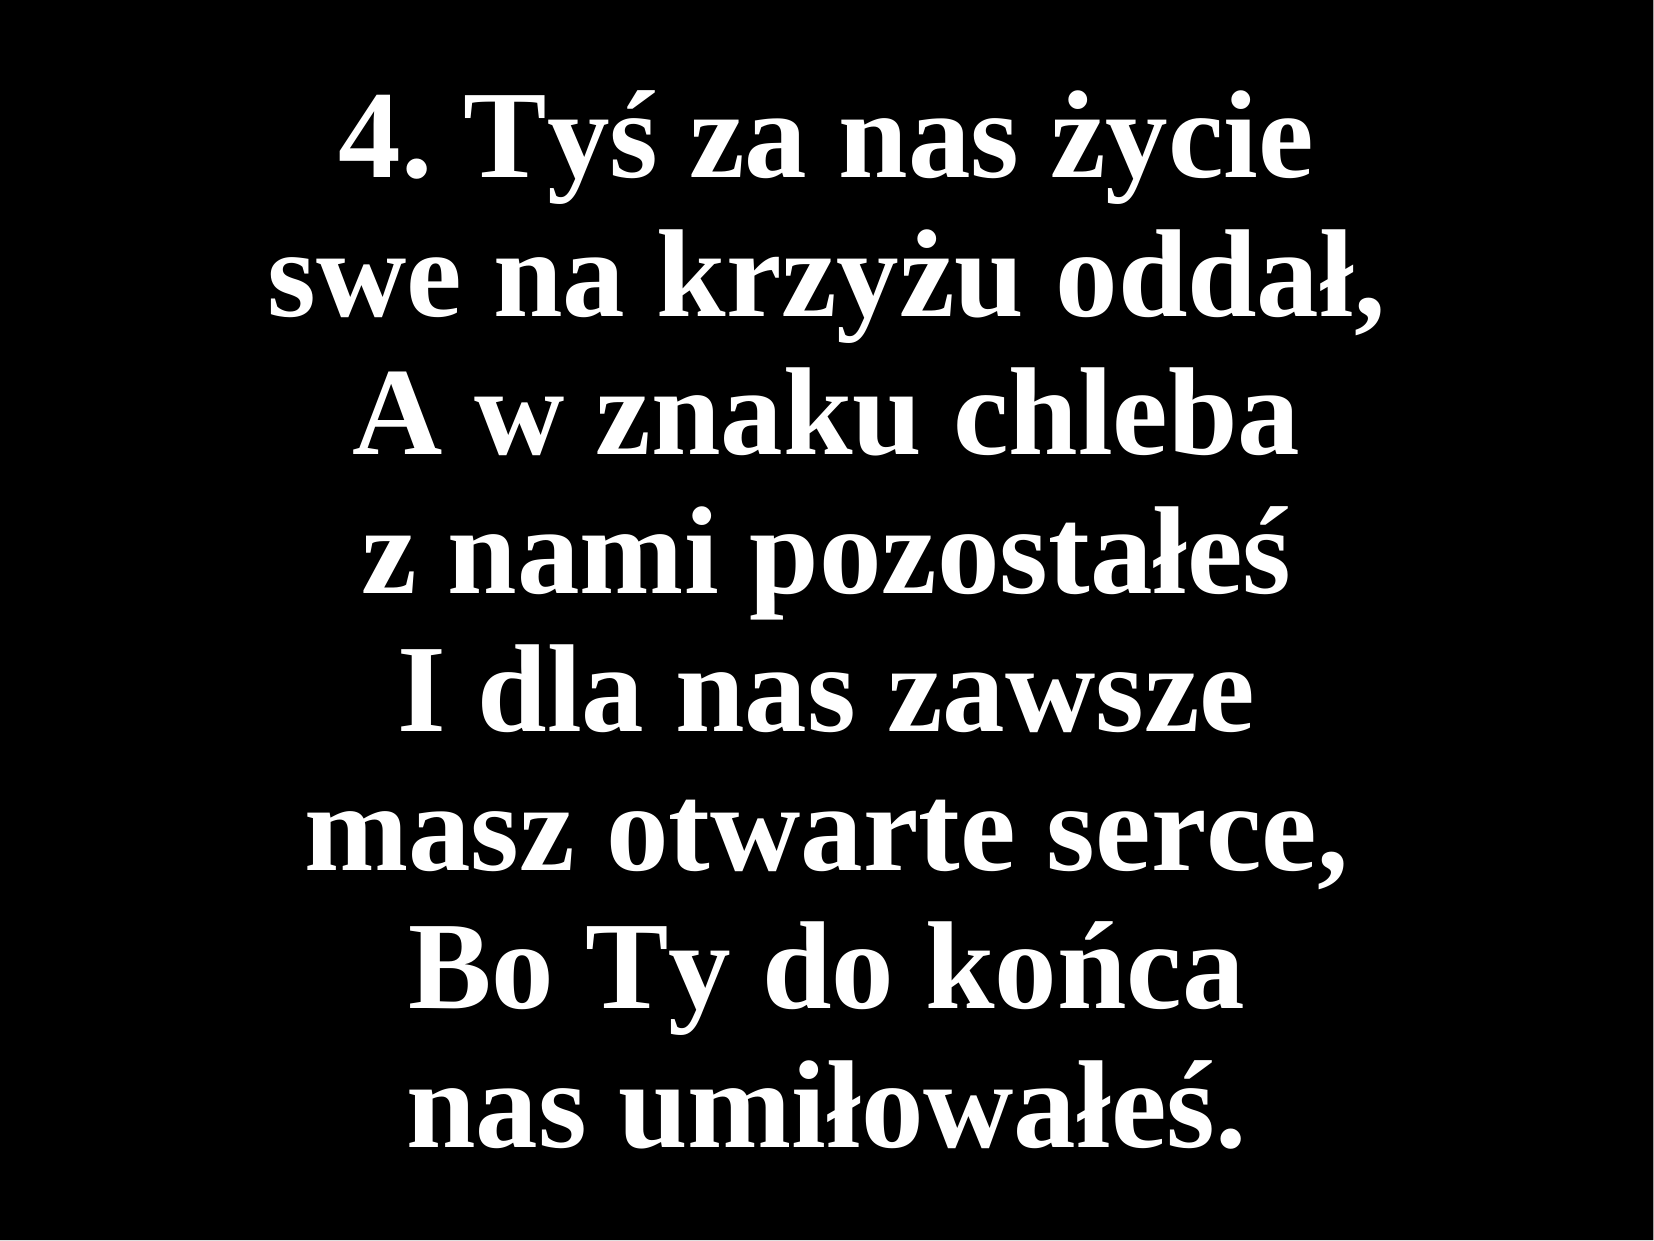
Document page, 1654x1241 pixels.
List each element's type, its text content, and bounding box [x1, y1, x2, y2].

title 4. Tyś za nas życie swe na krzyżu oddał, A w znaku chleba z nami pozostałeś I dla nas zawsze masz otwarte serce, Bo Ty do końca nas umiłowałeś. [0, 0, 1654, 1241]
